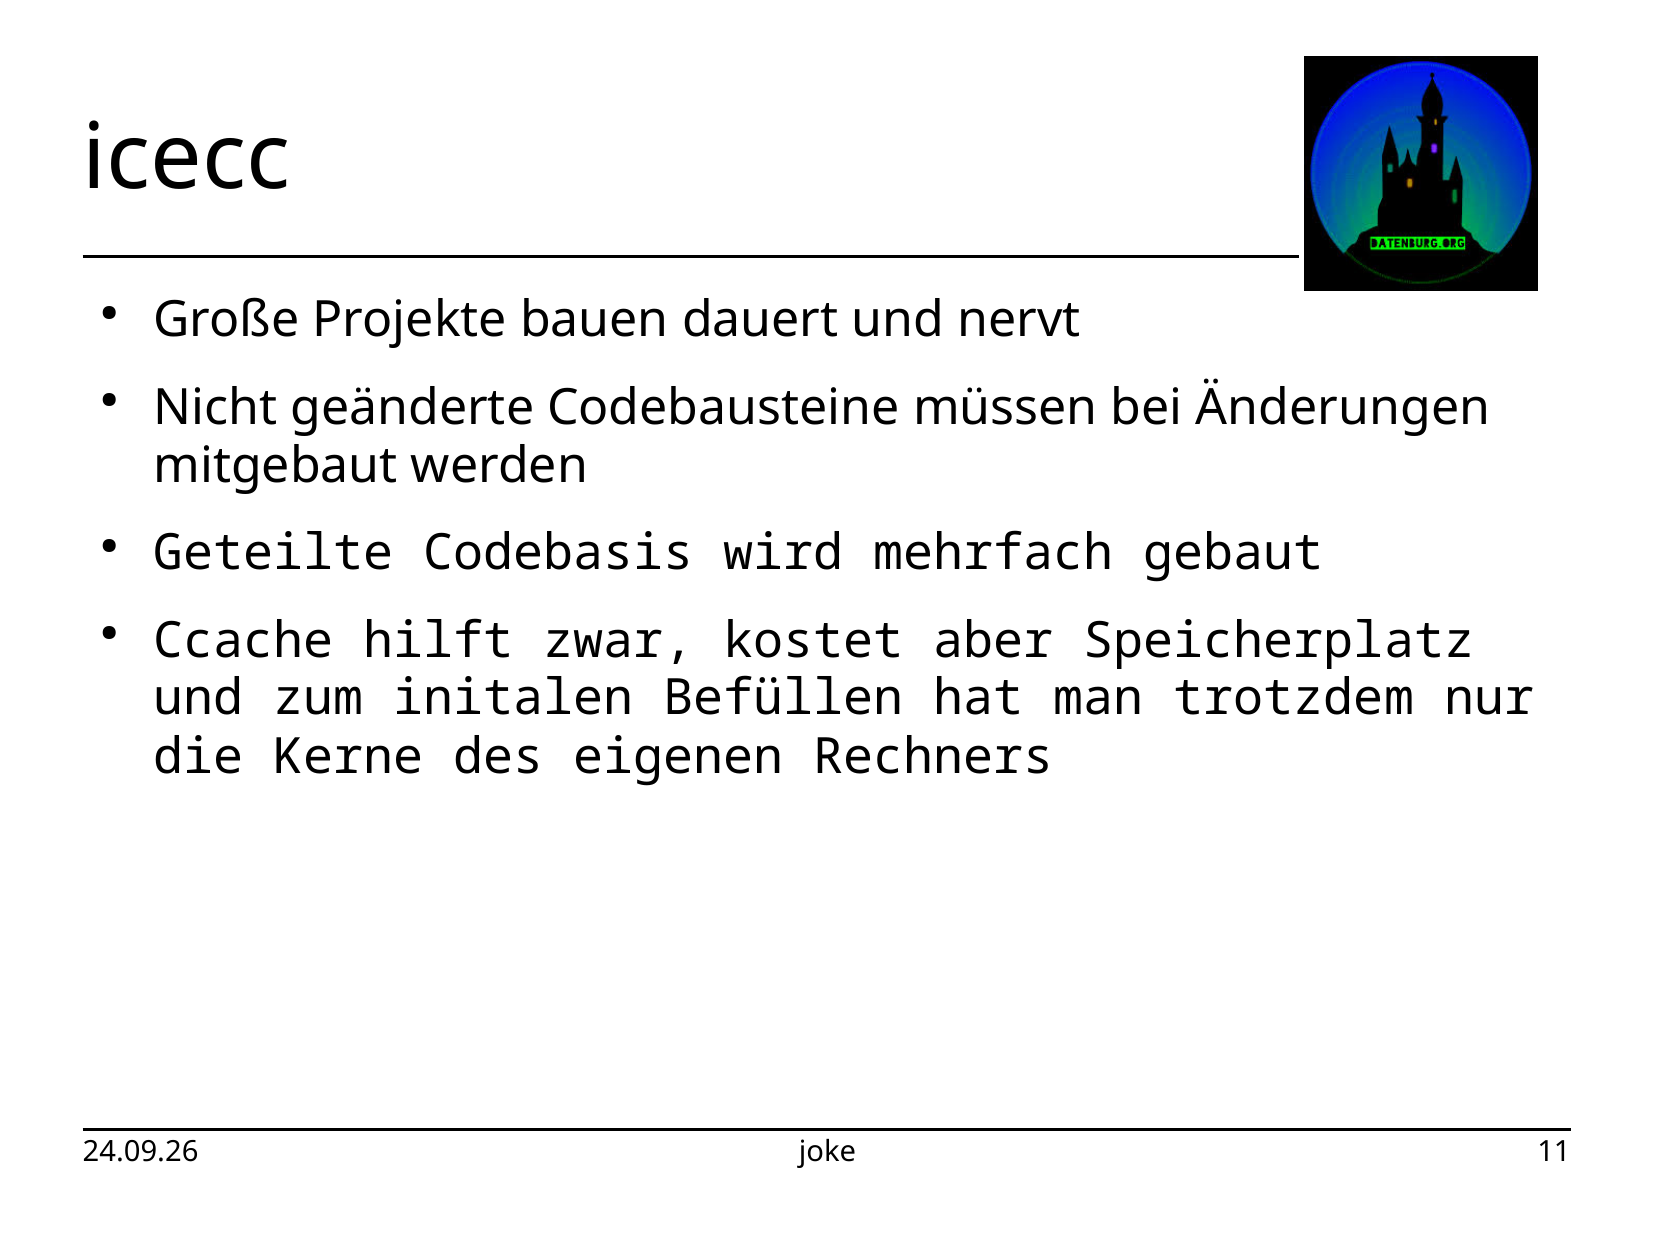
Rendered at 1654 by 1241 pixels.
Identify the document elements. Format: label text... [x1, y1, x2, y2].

list Große Projekte bauen dauert und nervt Nicht geänderte Codebausteine müssen bei Änderungen mitgebaut werden Geteilte Codebasis wird mehrfach gebaut Ccache hilft zwar, kostet aber Speicherplatz und zum initalen Befüllen hat man trotzdem nur die Kerne des eigenen Rechners [82, 290, 1538, 1010]
picture [1304, 56, 1538, 290]
title icecc [82, 49, 1300, 257]
